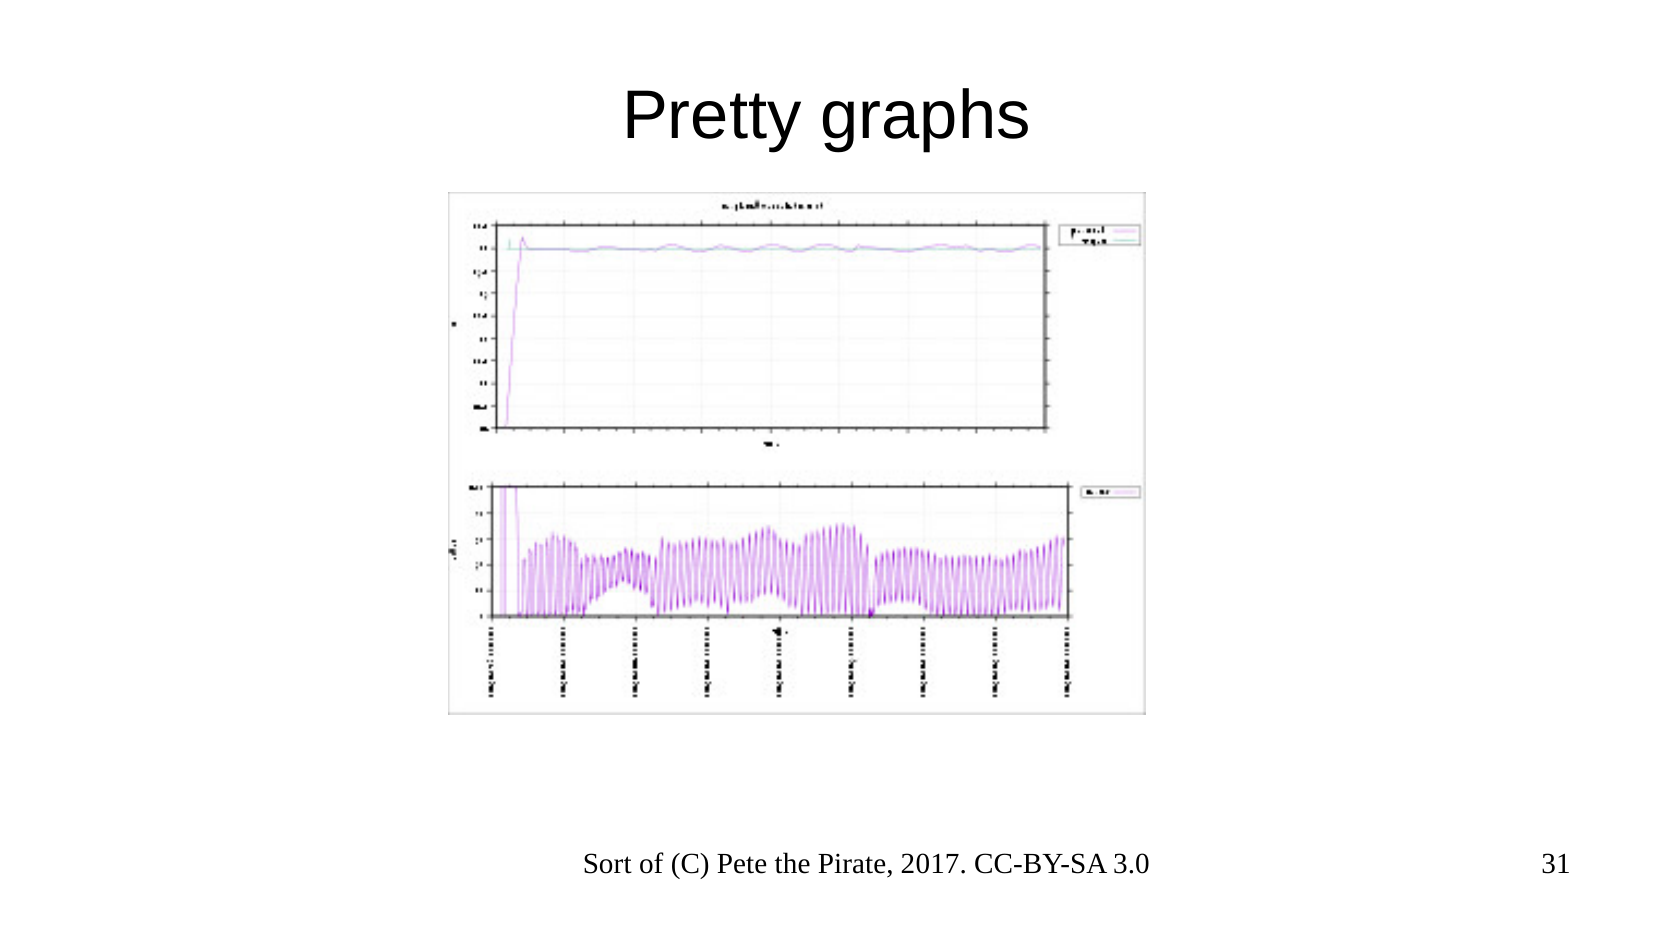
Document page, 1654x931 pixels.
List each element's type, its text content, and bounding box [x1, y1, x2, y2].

title Pretty graphs [82, 37, 1571, 193]
picture [448, 192, 1146, 715]
